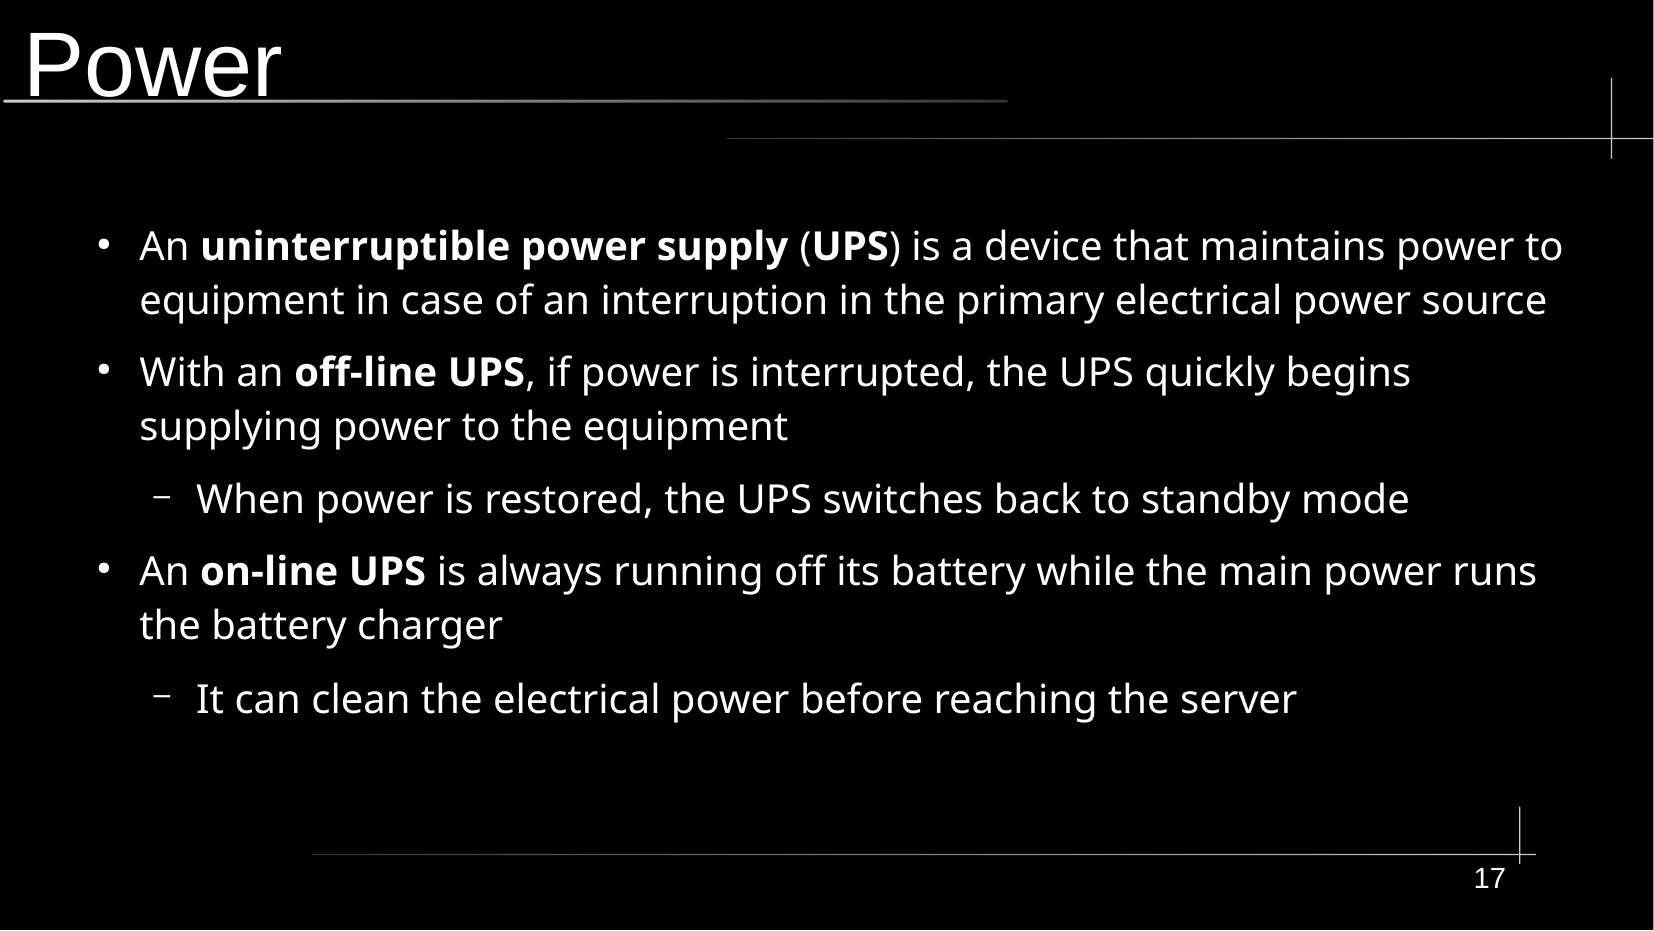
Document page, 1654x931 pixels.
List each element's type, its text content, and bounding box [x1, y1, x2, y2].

list An uninterruptible power supply (UPS) is a device that maintains power to equipment in case of an interruption in the primary electrical power source With an off-line UPS, if power is interrupted, the UPS quickly begins supplying power to the equipment When power is restored, the UPS switches back to standby mode An on-line UPS is always running off its battery while the main power runs the battery charger It can clean the electrical power before reaching the server [82, 217, 1571, 758]
title Power [23, 11, 1589, 119]
